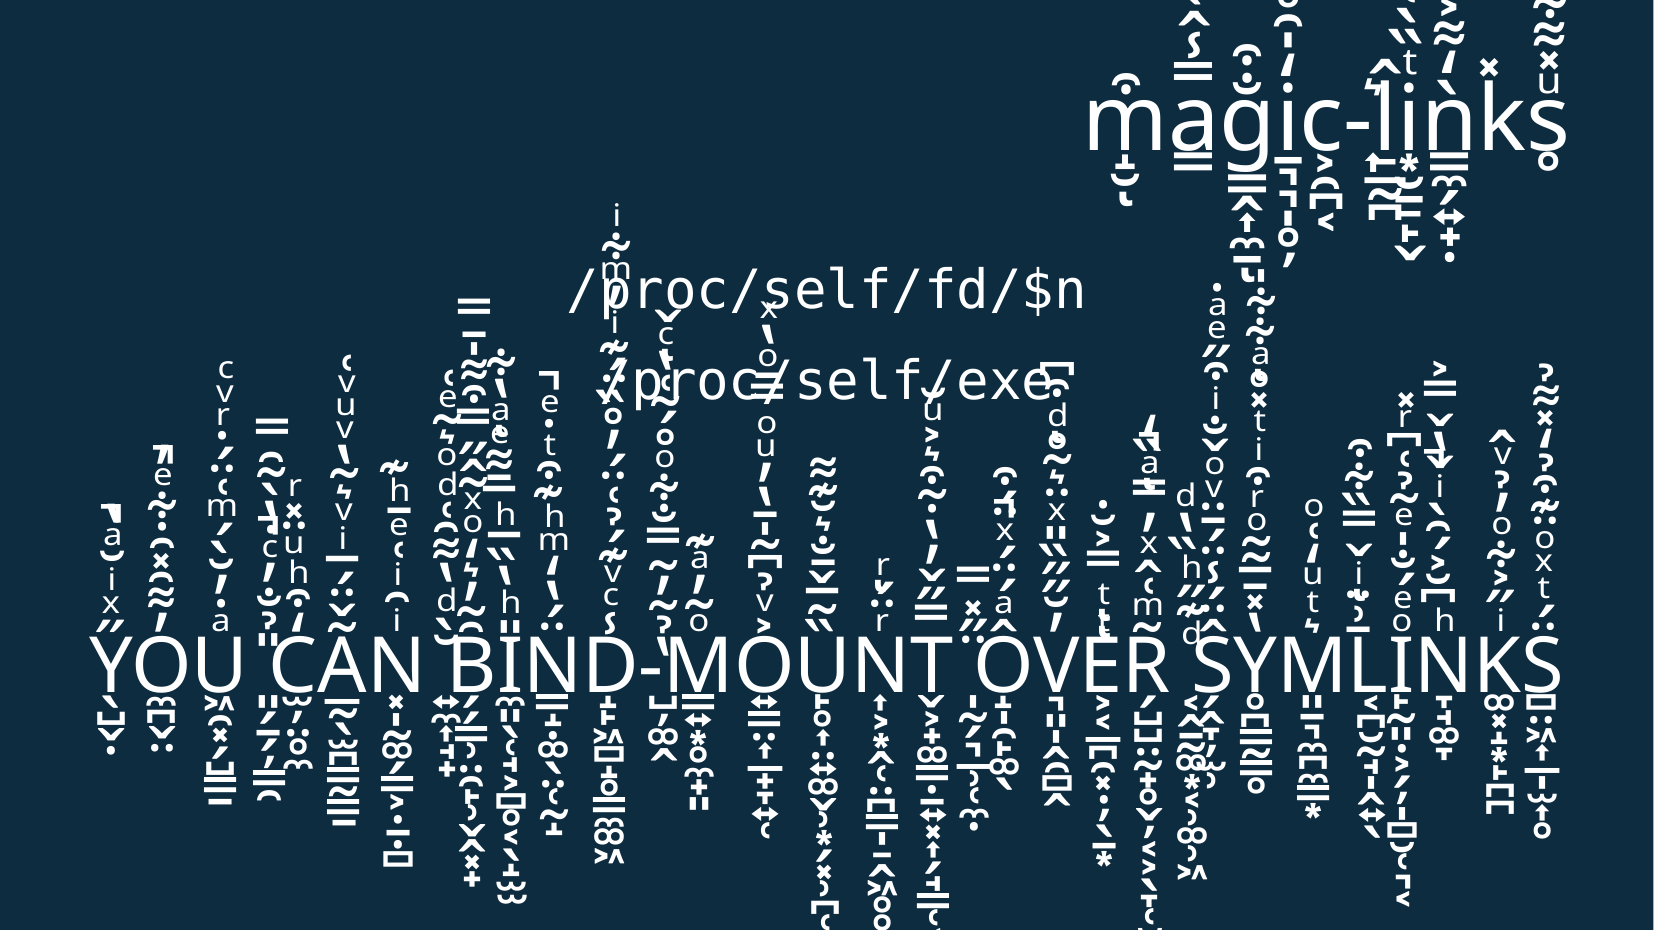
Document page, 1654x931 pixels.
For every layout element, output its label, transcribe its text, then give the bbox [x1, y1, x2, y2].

list /proc/self/fd/$n /proc/self/exe Y̖̺̬̣̋ͯͥ̆ͣ̔̚O̼̪̬̤̓͌̑̽̑̇͋ͤ̓̚U͖̯͓̗̺̳̱ͣ̇̓̆̀́ͫ͑̈́̇ͬͮͨ ͈̗̱̗̦̳̯̎̉̐̓ͨ̇̔̀̃̑̿̚C̫̦̤̥̼̒͒ͪͧ̈̽ͬA̲̰̖̫̪̳̰̳̱͂̌̈́̅ͥͮ͛̃̔ͮͧͮ͑N͓̩̰͚̗̳͕̣̱̣̻ͥ̑ͥ͑ͤ̄ͪ͊ ͍̼͎̘̟̆̀ͩ̔͌̑͑ͩͦ͛͂ͤ͑B̗̗̳̹̤̯̙̹̬̭͓̟̑̃̓͛̒ͦͯ͂̂̋̿͒͌̍̄̿I̼͈̖̜̘͕̻̥͔̖̝̫̫̎ͪ̔̏̅ͪ̅̄͌ͤͣ̔͋ͅN͇̝̣͚̖̤̜̰̝̈́̔̒ͫͪ͊͒ͭ̇ͤ̚D̝̙͖̻̝̥͇̼͚͖̾ͨͮ͊́̉͑̈́̓̊̏̈́͊ͥ̓ͫ͋ͥ-̺̦͚̭̔̉̃̓̃̿̐͋ͦ̊́̃͑̔ͨ̌ͅM̳͍͙̥̼̟͈ͦ̃̓ͣ͊O͍̳̤͎̲̟̞͍̜͐ͮ̉͆̃̍̄̔̓ͧͦ̿̄ͦ̔ͯȔ̙̥͎̤͍͚̬̹͙̗͓̹̪̜̬̹̩̃̅̌̄̐͛̆͊͌N͎͕͙̭̜̤̪͇̩̠̭͖̥̥̝͚̺ͬ̈́ͬͅT̬͕̟͚͇̣̱͍͓͎̗̘͇̜͔̟̭̜̿̋̌̓̔̇̃͒͛͐ͧ̆ ̩̰̗͉̲̹̜̼̣̈̋̽̿Ô̝̩̯̙͚̖ͣ́̈́ͯ̈́͒̚V͉͈̩̭̯̻̭̓̆̋̋̏̎ͯ̈͛̃̊ͩ͒͆ͅE͕͔̲̪̯͓̣̦̖̱͙ͭͭ̿͐̆̇ͅͅR̗̺̺̤̰̟̥̬̦͔͕̖̞̜̮͇͚͂ͫ͑̂ͯ̓̿ͣ̏̒̚ͅ ͔̭̱̰͚͙͔̹͚̹͖ͩ͊̋ͪ̏̔ͩŜ̗̭̞̦̫̹̈́̾̈́̄̈ͮͦ̌̐ͥ͒̋ͤͣ̇Y̥̪͇̰̳̥̔̽̄̅͂̃ͦͬ͒ͥͭ̽̊ͣ͋͋̍ͅM͈̱͉̼̪̼̳͙͛ͭͧ̒͑ͦL͔̪̮̰̘̩̭͍̖̄͗̈ͥ̌̿̏͋͒ͅI̙̰͈̣͕̗̦̩̻̮̜͉͔ͦͤ́̐̍ͤ̃̉͑͆ͬ̽N̞̘͚̞ͪ͆̆͐́̑̀ͥ̌̔̌̿͐̚K͚͓̝͙̙̪̪ͥ̋͐͋ͦ̓̉ͮ̂S̻̤͖͎̲̩̫͎̥̈́ͭͯͦ̈͊͒̉̒̽͌̉ [82, 217, 1571, 758]
title m̝̮͒ͅa͇̿̾̂̀ͨg̳̭͎̼̱̐͒ͅi̱͉͉̩̥̦̒̍̑̊̅́ͧc͕̯̪͔-͎͛l̠̲̰̪̂i͙̮̱̠̙̬ͭ̏̀͑͛ͥ̚ͅǹ̳̼̗͍̟̣̒͌͐ͫ̅k̽s̥ͧ̽͌͋ [82, 37, 1571, 193]
